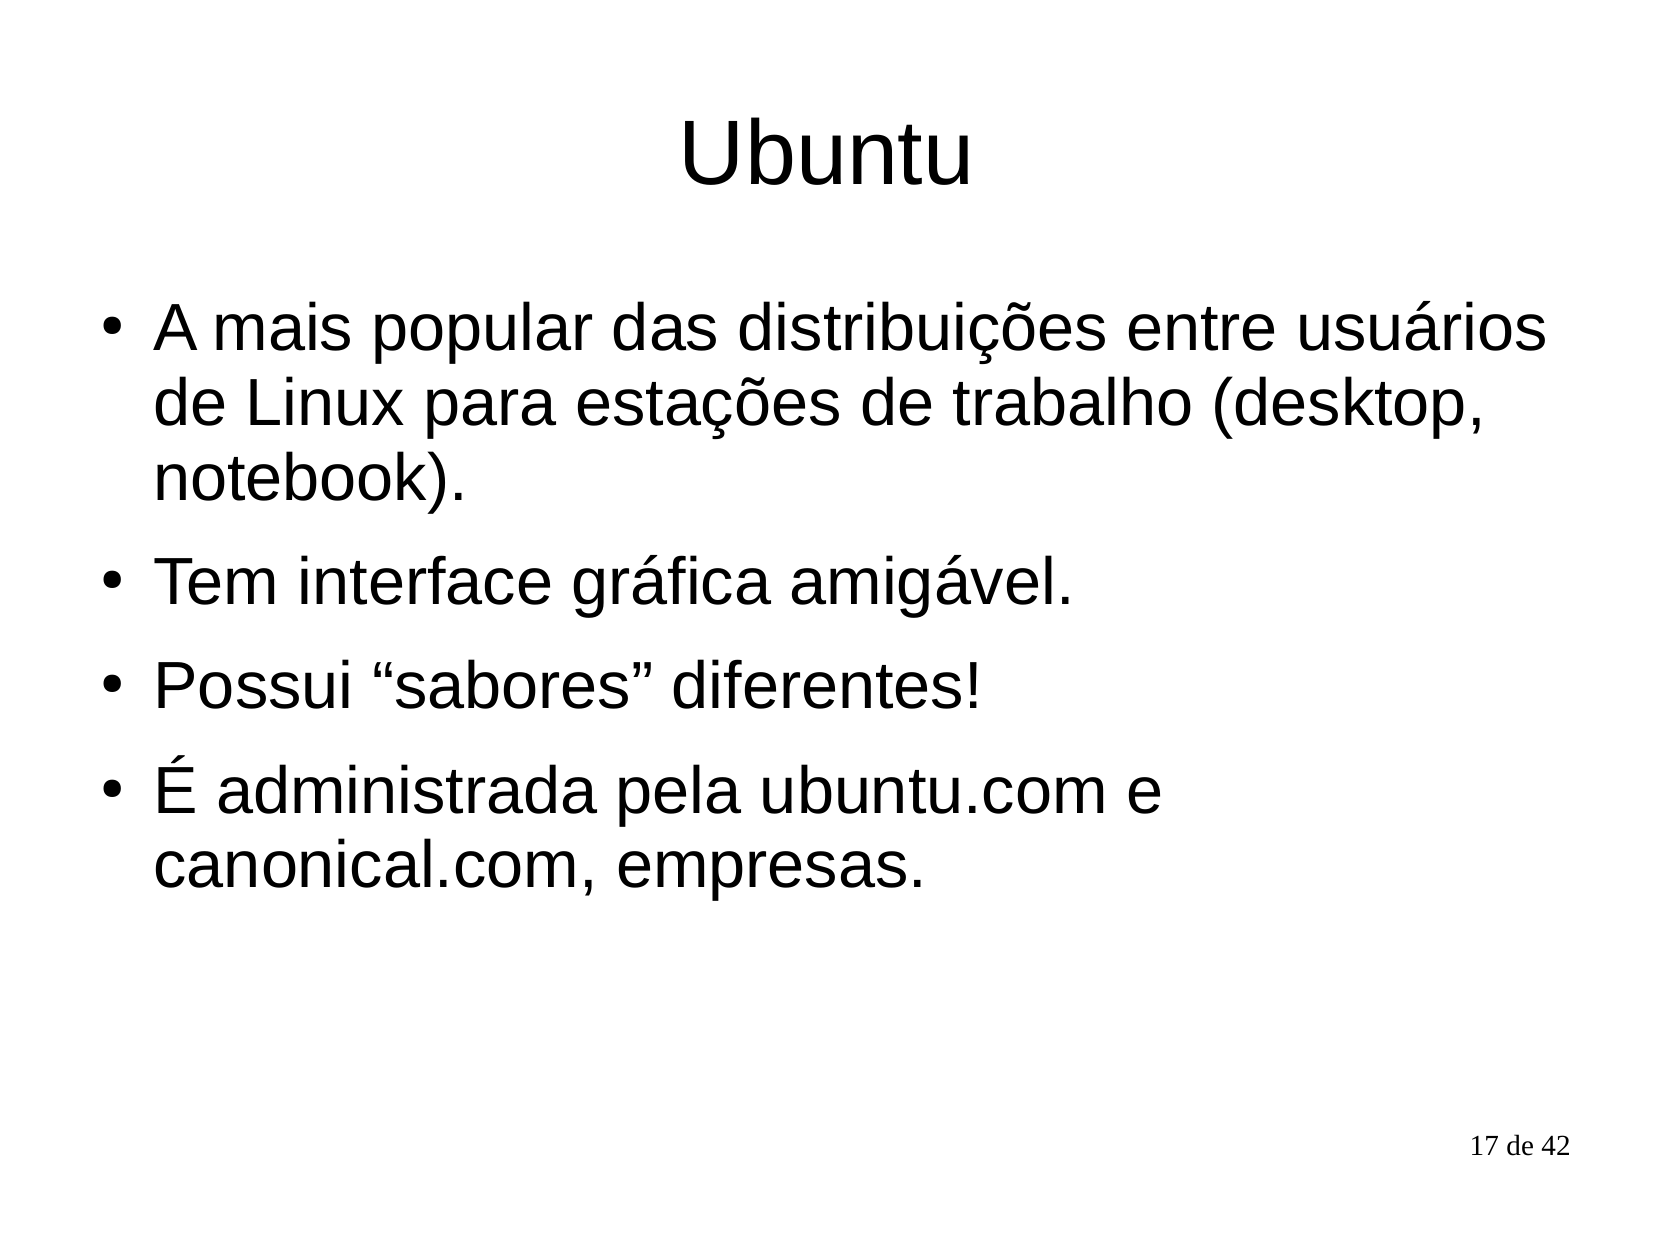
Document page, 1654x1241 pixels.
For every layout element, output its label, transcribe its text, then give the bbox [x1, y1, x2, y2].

title Ubuntu [82, 49, 1571, 257]
list A mais popular das distribuições entre usuários de Linux para estações de trabalho (desktop, notebook). Tem interface gráfica amigável. Possui “sabores” diferentes! É administrada pela ubuntu.com e canonical.com, empresas. [82, 290, 1571, 1010]
